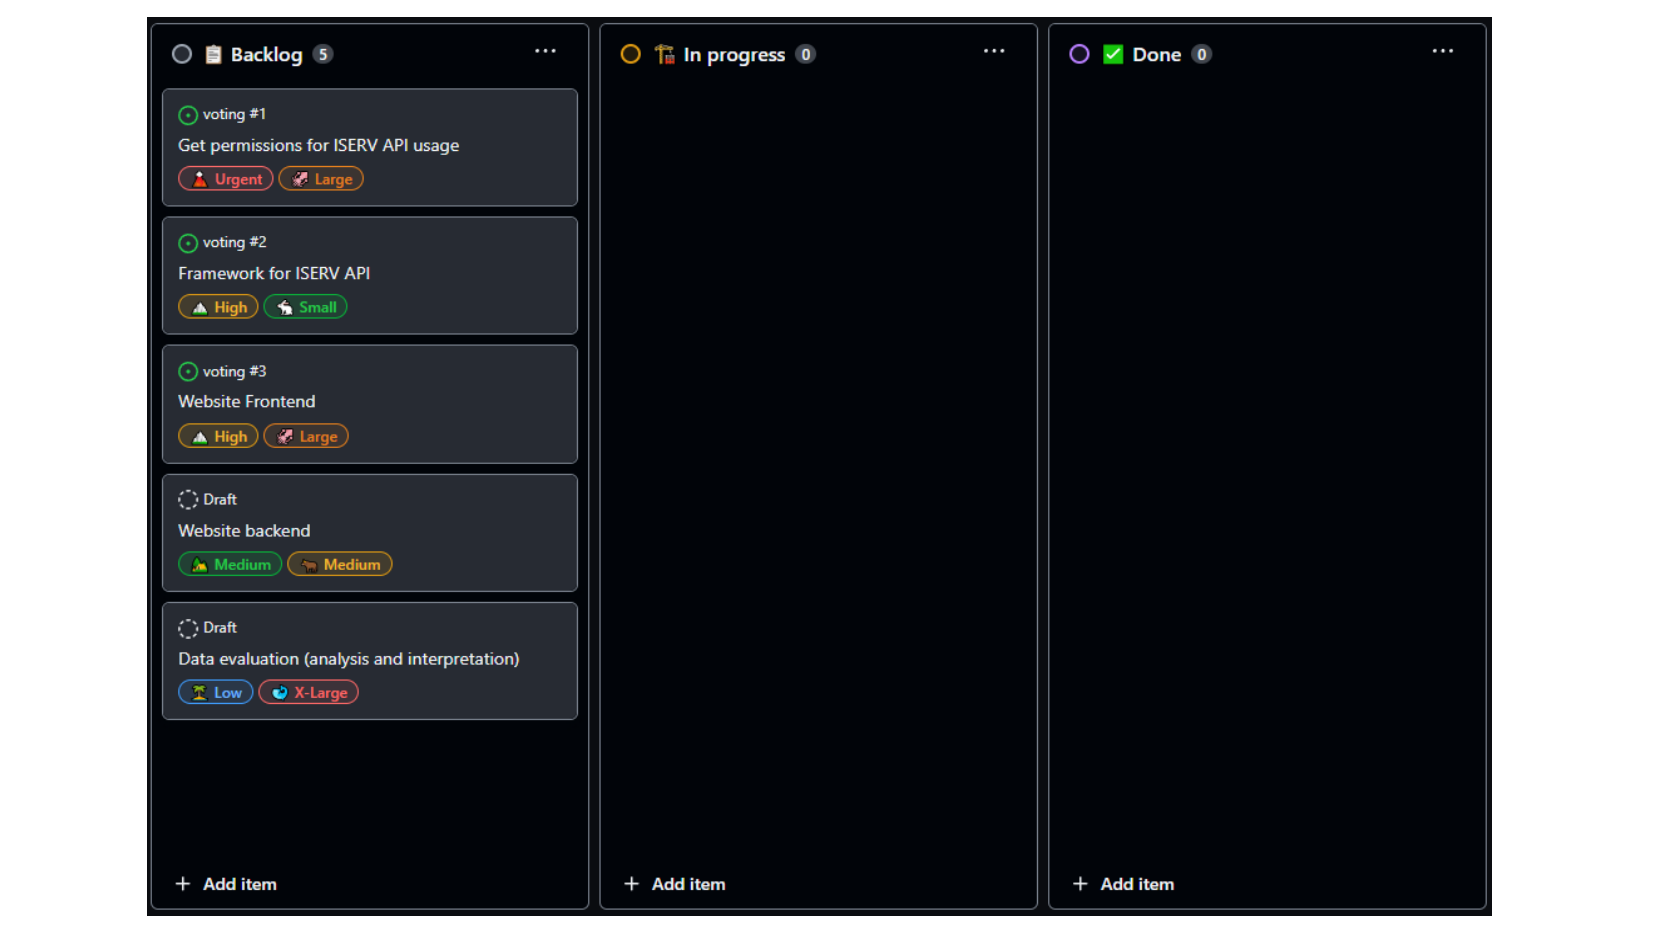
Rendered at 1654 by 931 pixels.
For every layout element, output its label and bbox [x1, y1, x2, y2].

picture [147, 17, 1492, 916]
